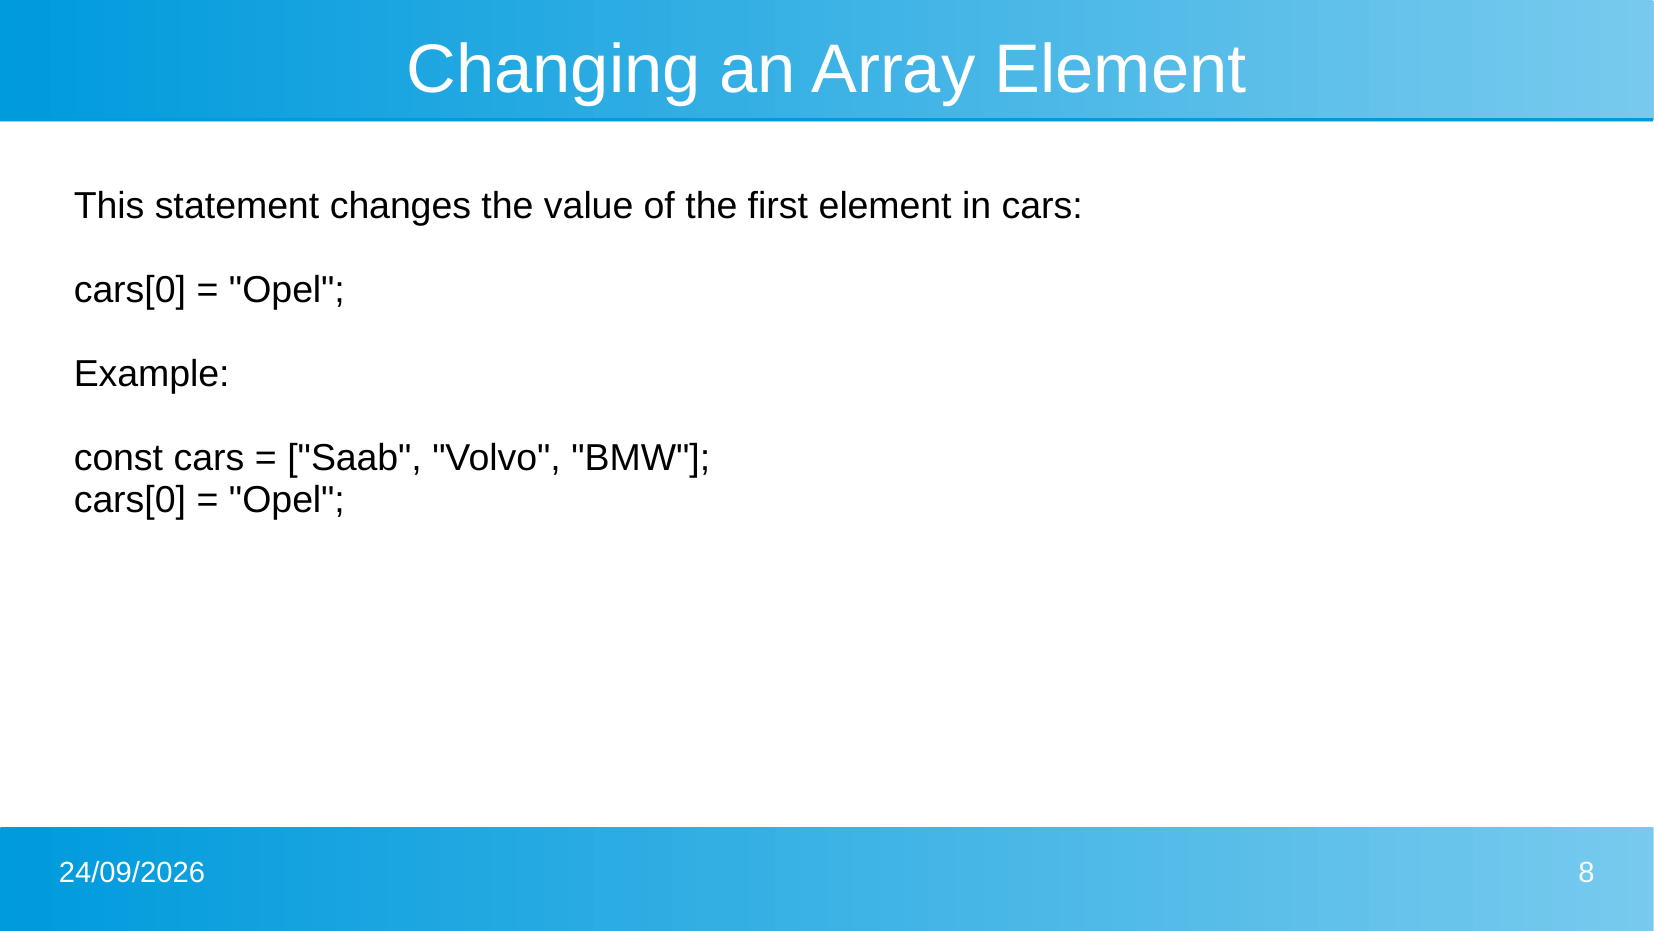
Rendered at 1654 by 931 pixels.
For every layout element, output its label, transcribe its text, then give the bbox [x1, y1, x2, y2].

title Changing an Array Element [59, 29, 1595, 108]
text_box This statement changes the value of the first element in cars: cars[0] = "Opel"; Example: const cars = ["Saab", "Volvo", "BMW"]; cars[0] = "Opel"; [59, 177, 1565, 528]
